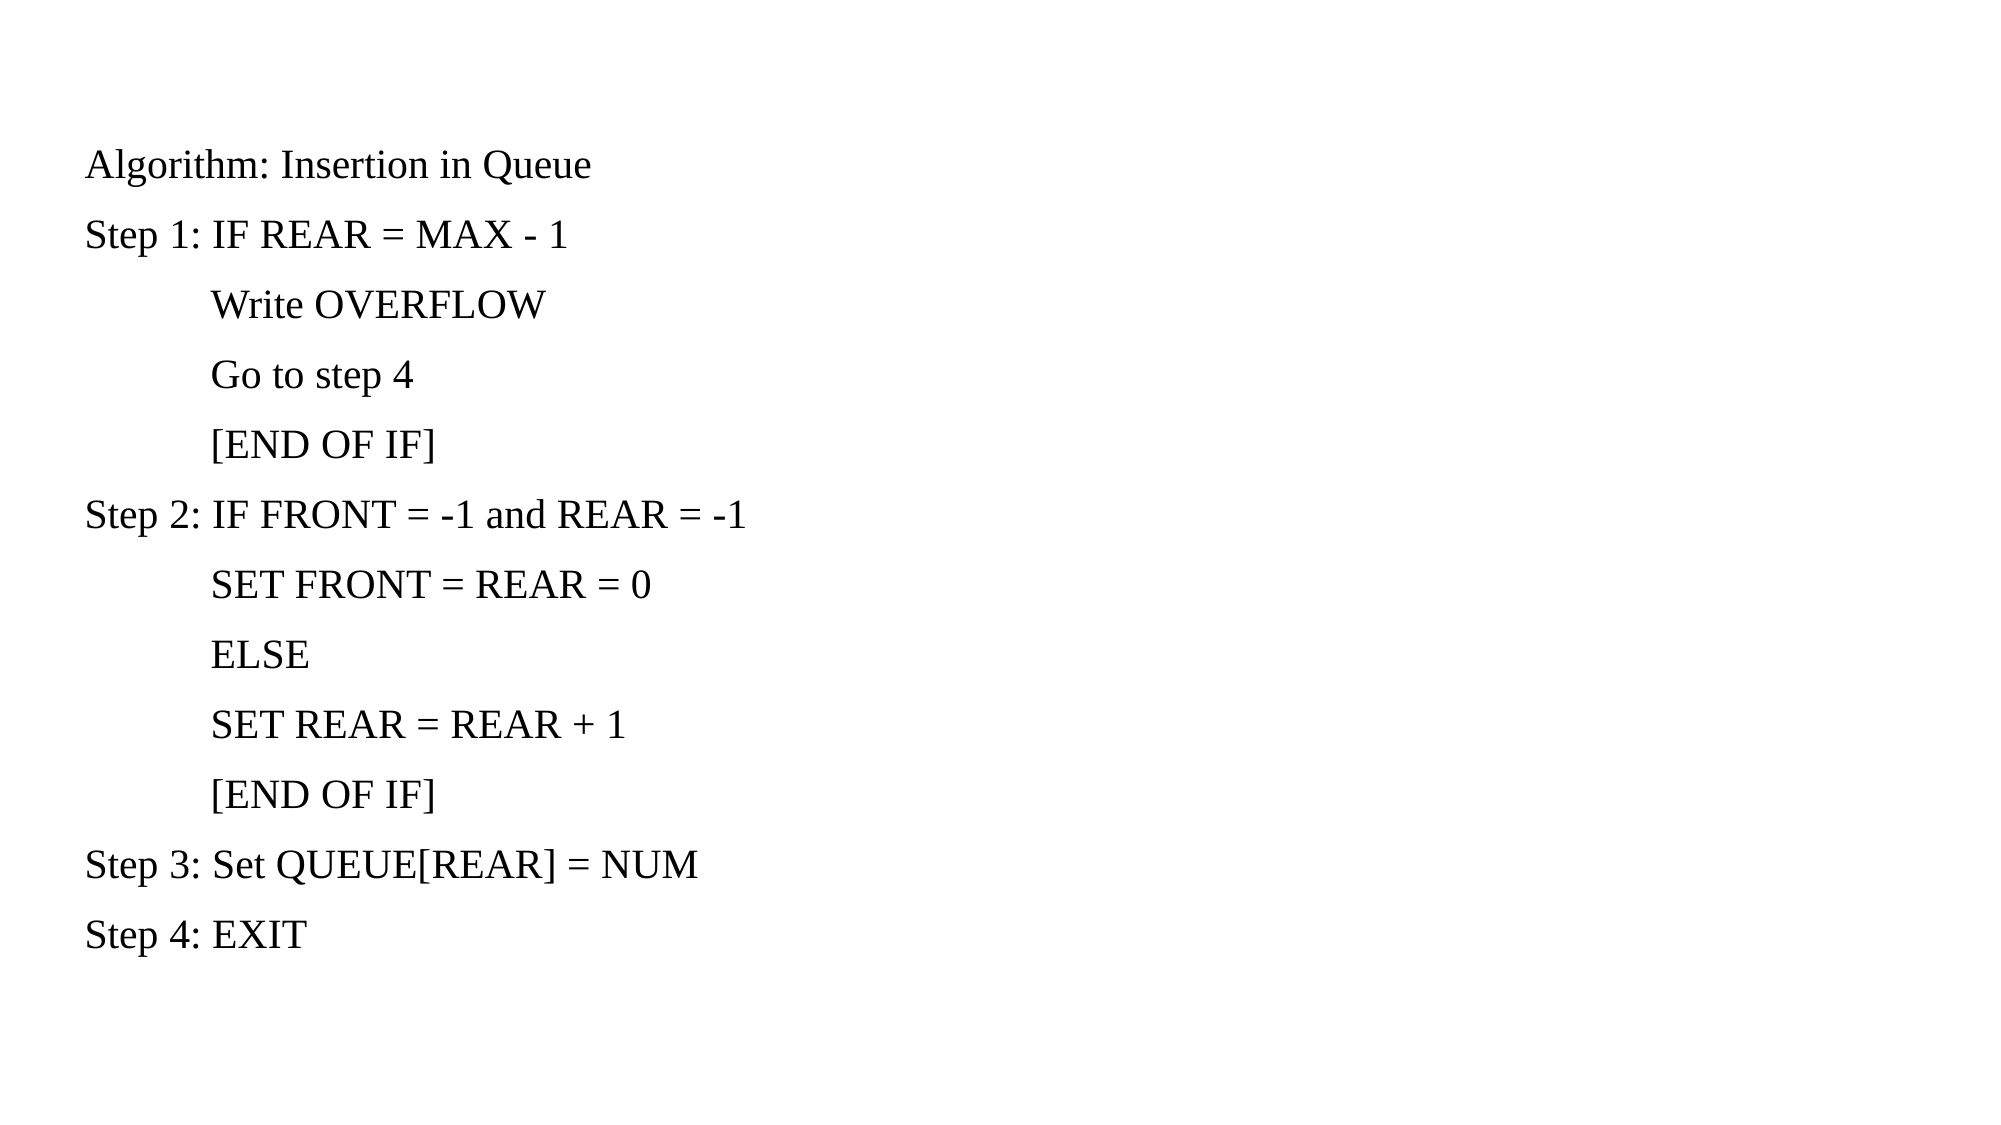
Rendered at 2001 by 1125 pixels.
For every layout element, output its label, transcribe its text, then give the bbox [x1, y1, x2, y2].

list Algorithm: Insertion in Queue Step 1: IF REAR = MAX - 1 Write OVERFLOW Go to step 4 [END OF IF] Step 2: IF FRONT = -1 and REAR = -1 SET FRONT = REAR = 0 ELSE SET REAR = REAR + 1 [END OF IF] Step 3: Set QUEUE[REAR] = NUM Step 4: EXIT [69, 134, 1863, 1014]
